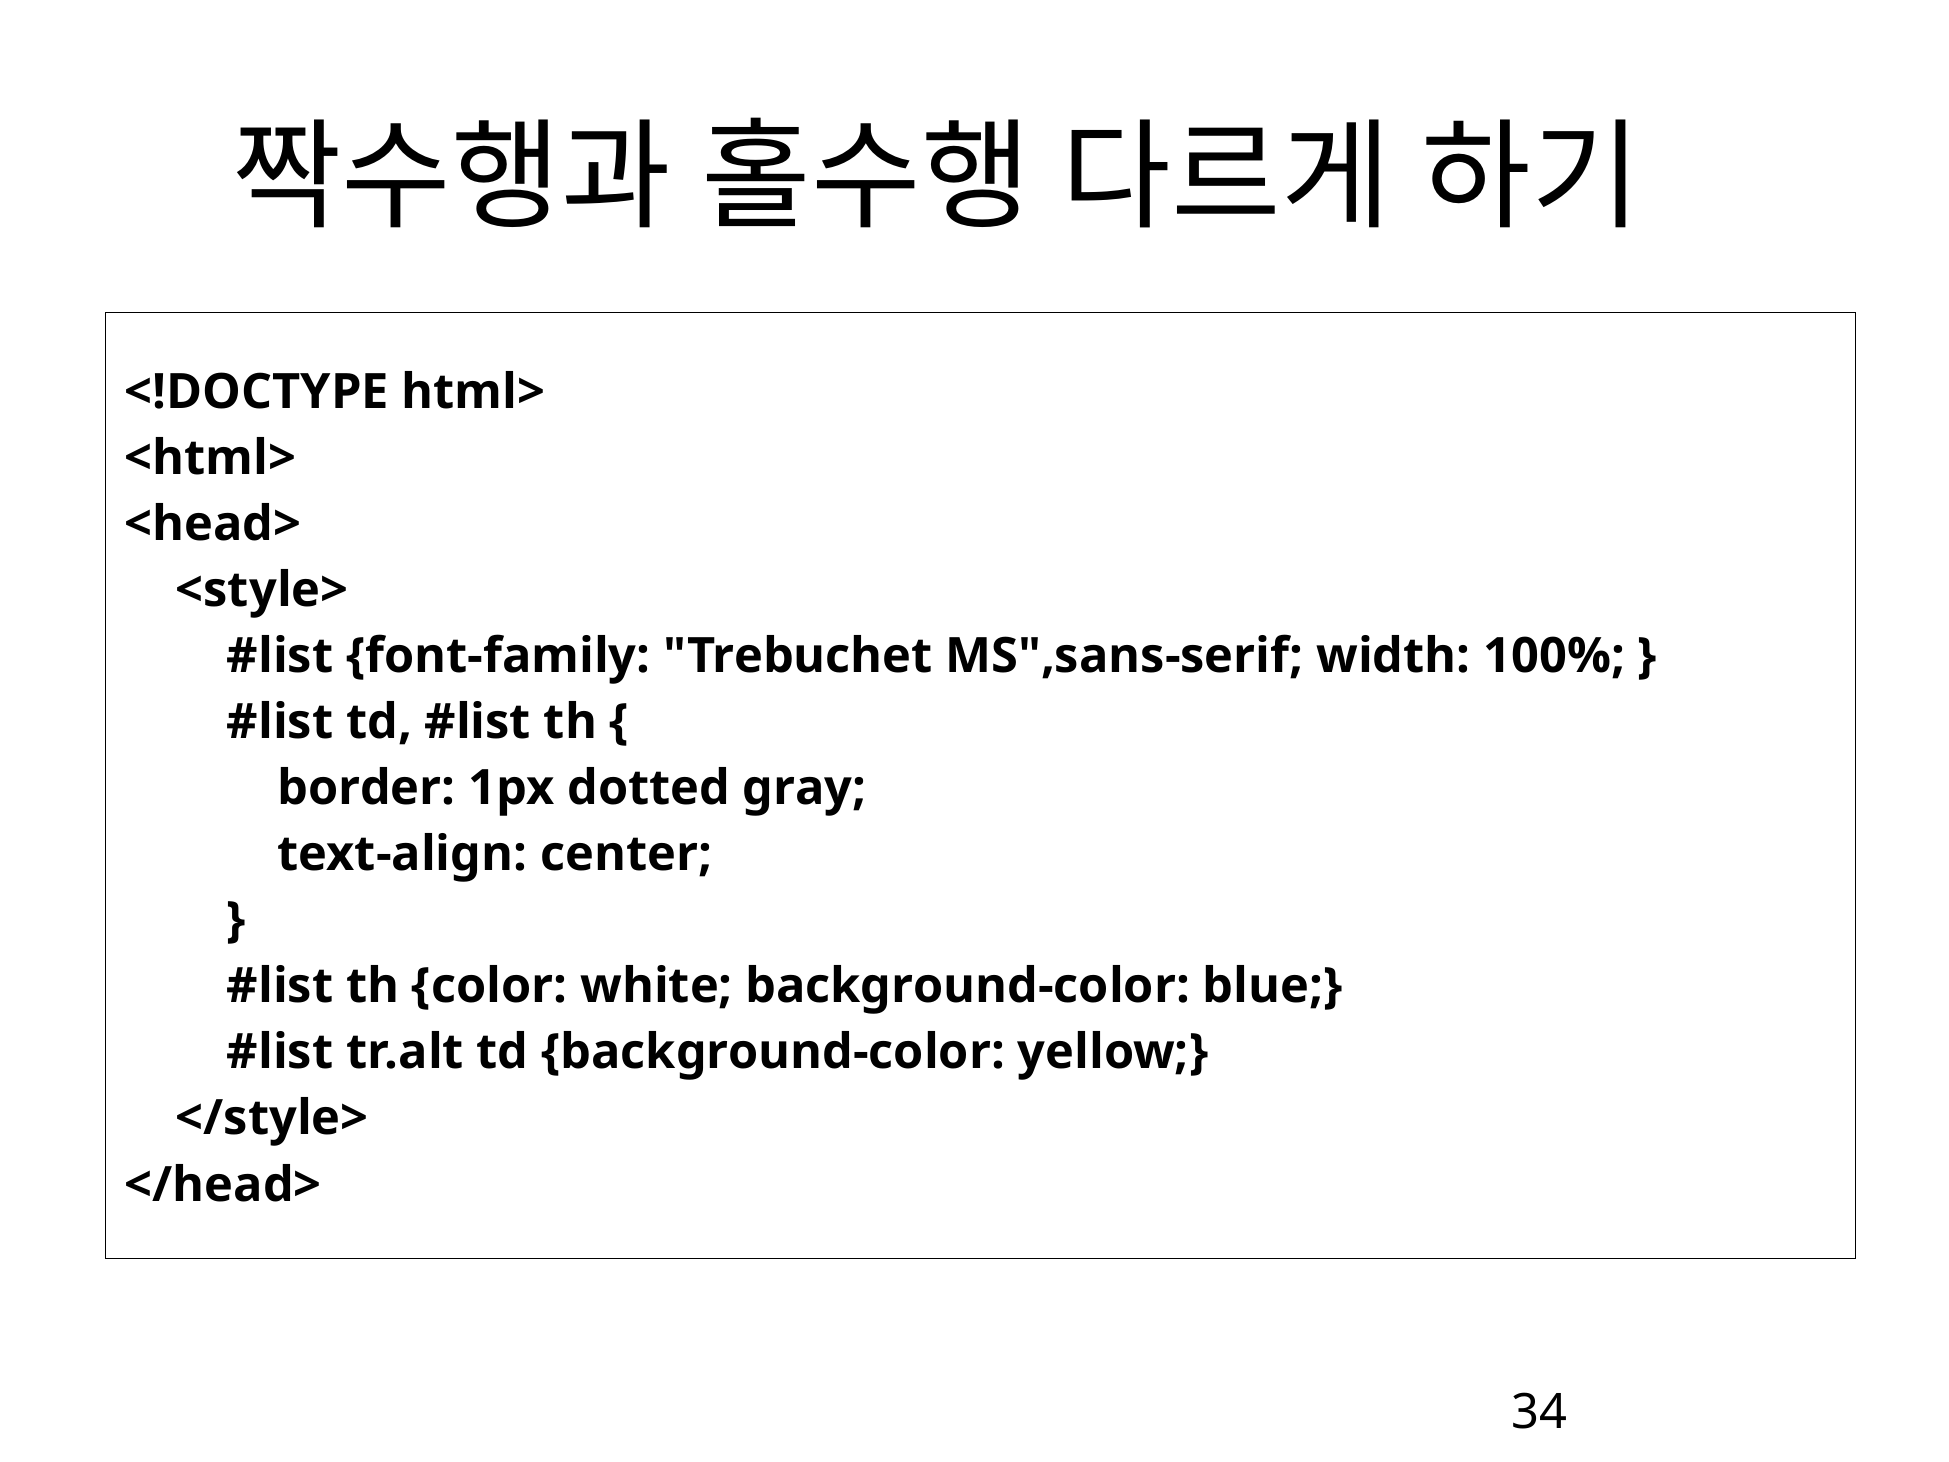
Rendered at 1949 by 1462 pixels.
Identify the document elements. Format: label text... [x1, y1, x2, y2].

text_box <!DOCTYPE html> <html> <head> <style> #list {font-family: "Trebuchet MS",sans-serif; width: 100%; } #list td, #list th { border: 1px dotted gray; text-align: center; } #list th {color: white; background-color: blue;} #list tr.alt td {background-color: yellow;} </style> </head> [105, 312, 1856, 1259]
title 짝수행과 홀수행 다르게 하기 [156, 92, 1749, 255]
slide_number <숫자> [1496, 1372, 1899, 1462]
